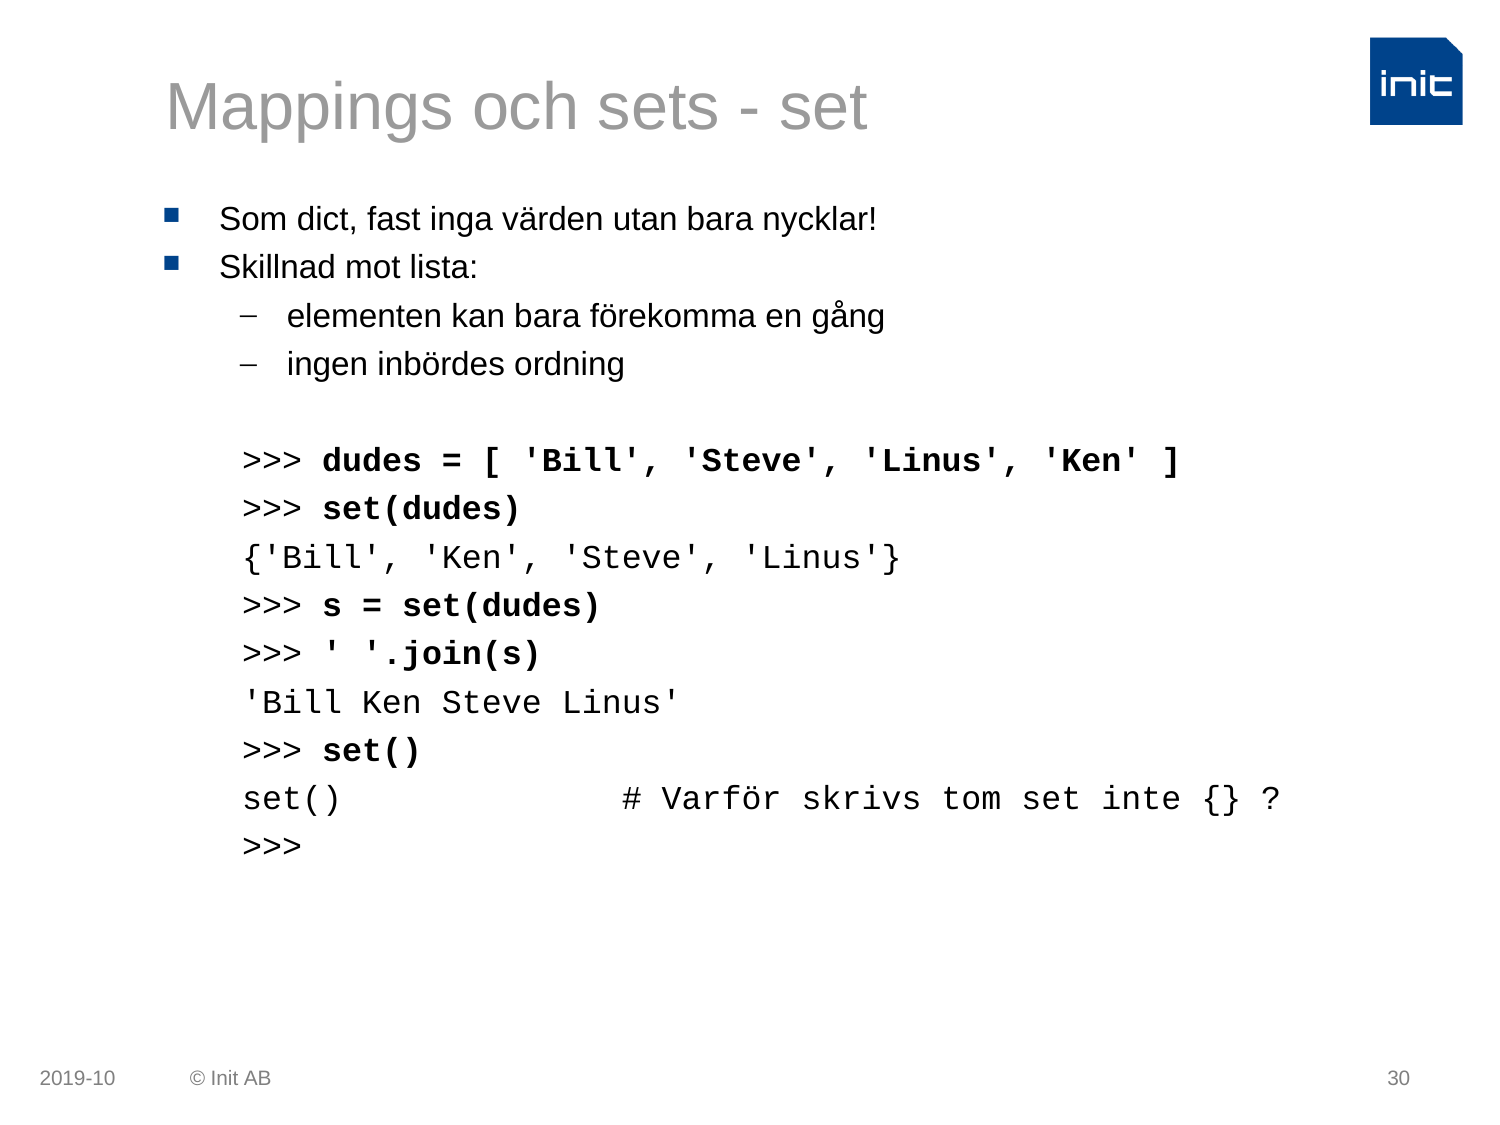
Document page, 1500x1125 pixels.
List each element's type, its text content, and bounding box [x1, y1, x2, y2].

text_box 2019-10 [24, 1037, 151, 1098]
text_box Som dict, fast inga värden utan bara nycklar! Skillnad mot lista: elementen kan bara förekomma en gång ingen inbördes ordning >>> dudes = [ 'Bill', 'Steve', 'Linus', 'Ken' ] >>> set(dudes) {'Bill', 'Ken', 'Steve', 'Linus'} >>> s = set(dudes) >>> ' '.join(s) 'Bill Ken Steve Linus' >>> set() set() # Varför skrivs tom set inte {} ? >>> [150, 189, 1351, 963]
text_box Mappings och sets - set [150, 0, 1351, 151]
text_box © Init AB [174, 1037, 1326, 1098]
picture [1370, 37, 1463, 125]
text_box <nummer> [1350, 1037, 1426, 1098]
